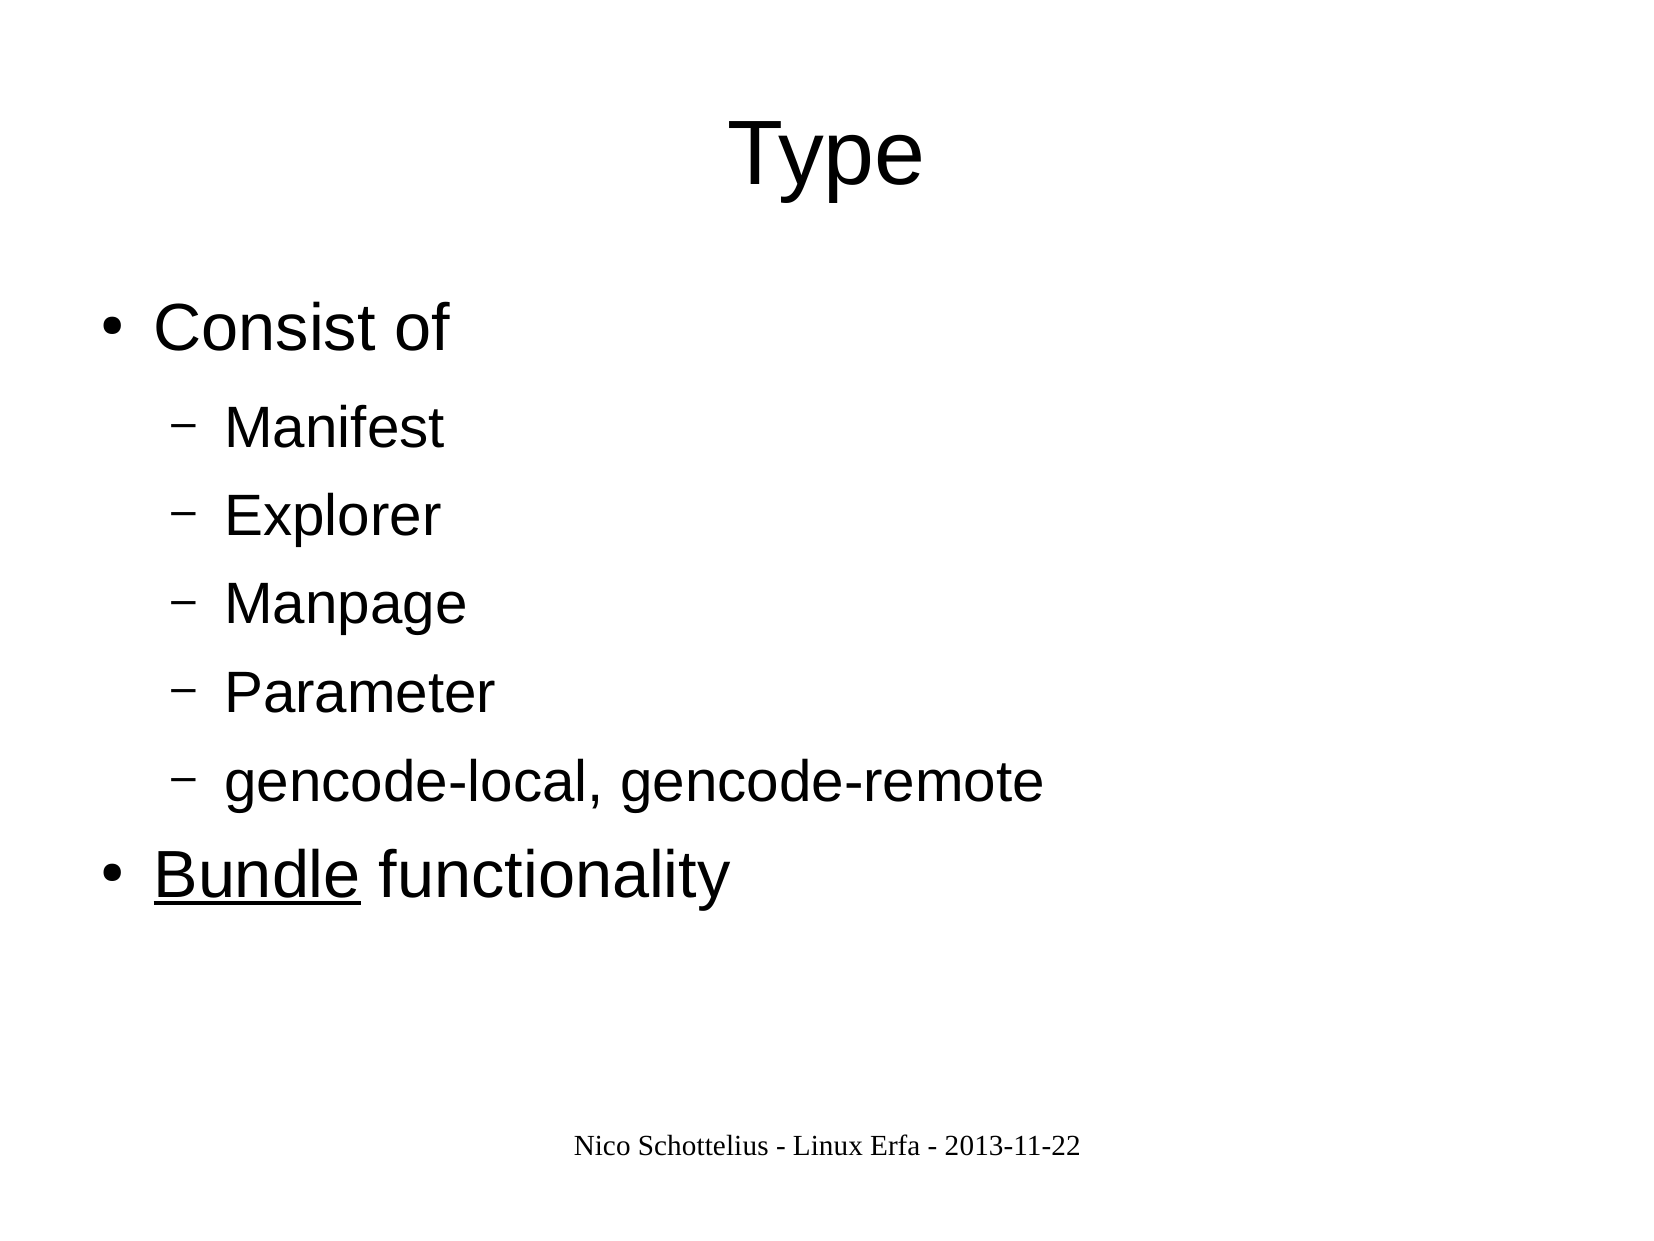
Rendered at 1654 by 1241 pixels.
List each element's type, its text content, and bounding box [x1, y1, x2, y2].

list Consist of Manifest Explorer Manpage Parameter gencode-local, gencode-remote Bundle functionality [82, 290, 1538, 1020]
title Type [82, 49, 1571, 257]
